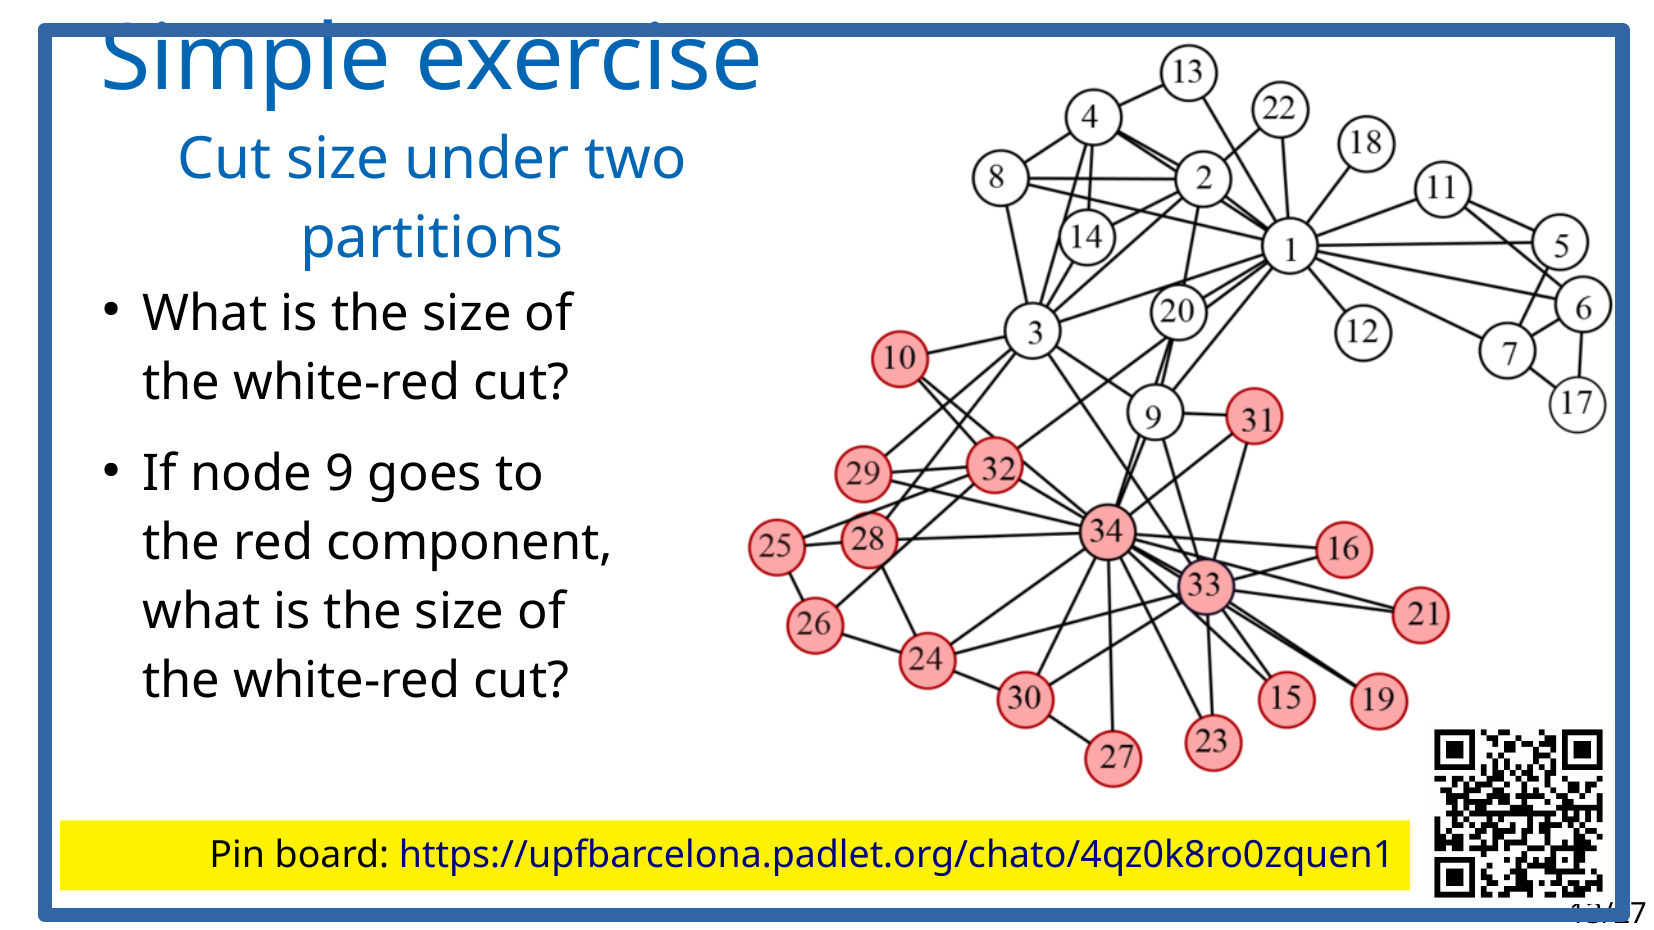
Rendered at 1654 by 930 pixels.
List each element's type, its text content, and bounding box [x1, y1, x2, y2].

list What is the size of the white-red cut? If node 9 goes to the red component, what is the size of the white-red cut? [88, 275, 616, 765]
title Simple exercise Cut size under two partitions [75, 37, 790, 245]
picture [747, 20, 1629, 25]
picture [747, 37, 1615, 904]
text_box Pin board: https://upfbarcelona.padlet.org/chato/4qz0k8ro0zquen1 [60, 820, 1411, 891]
